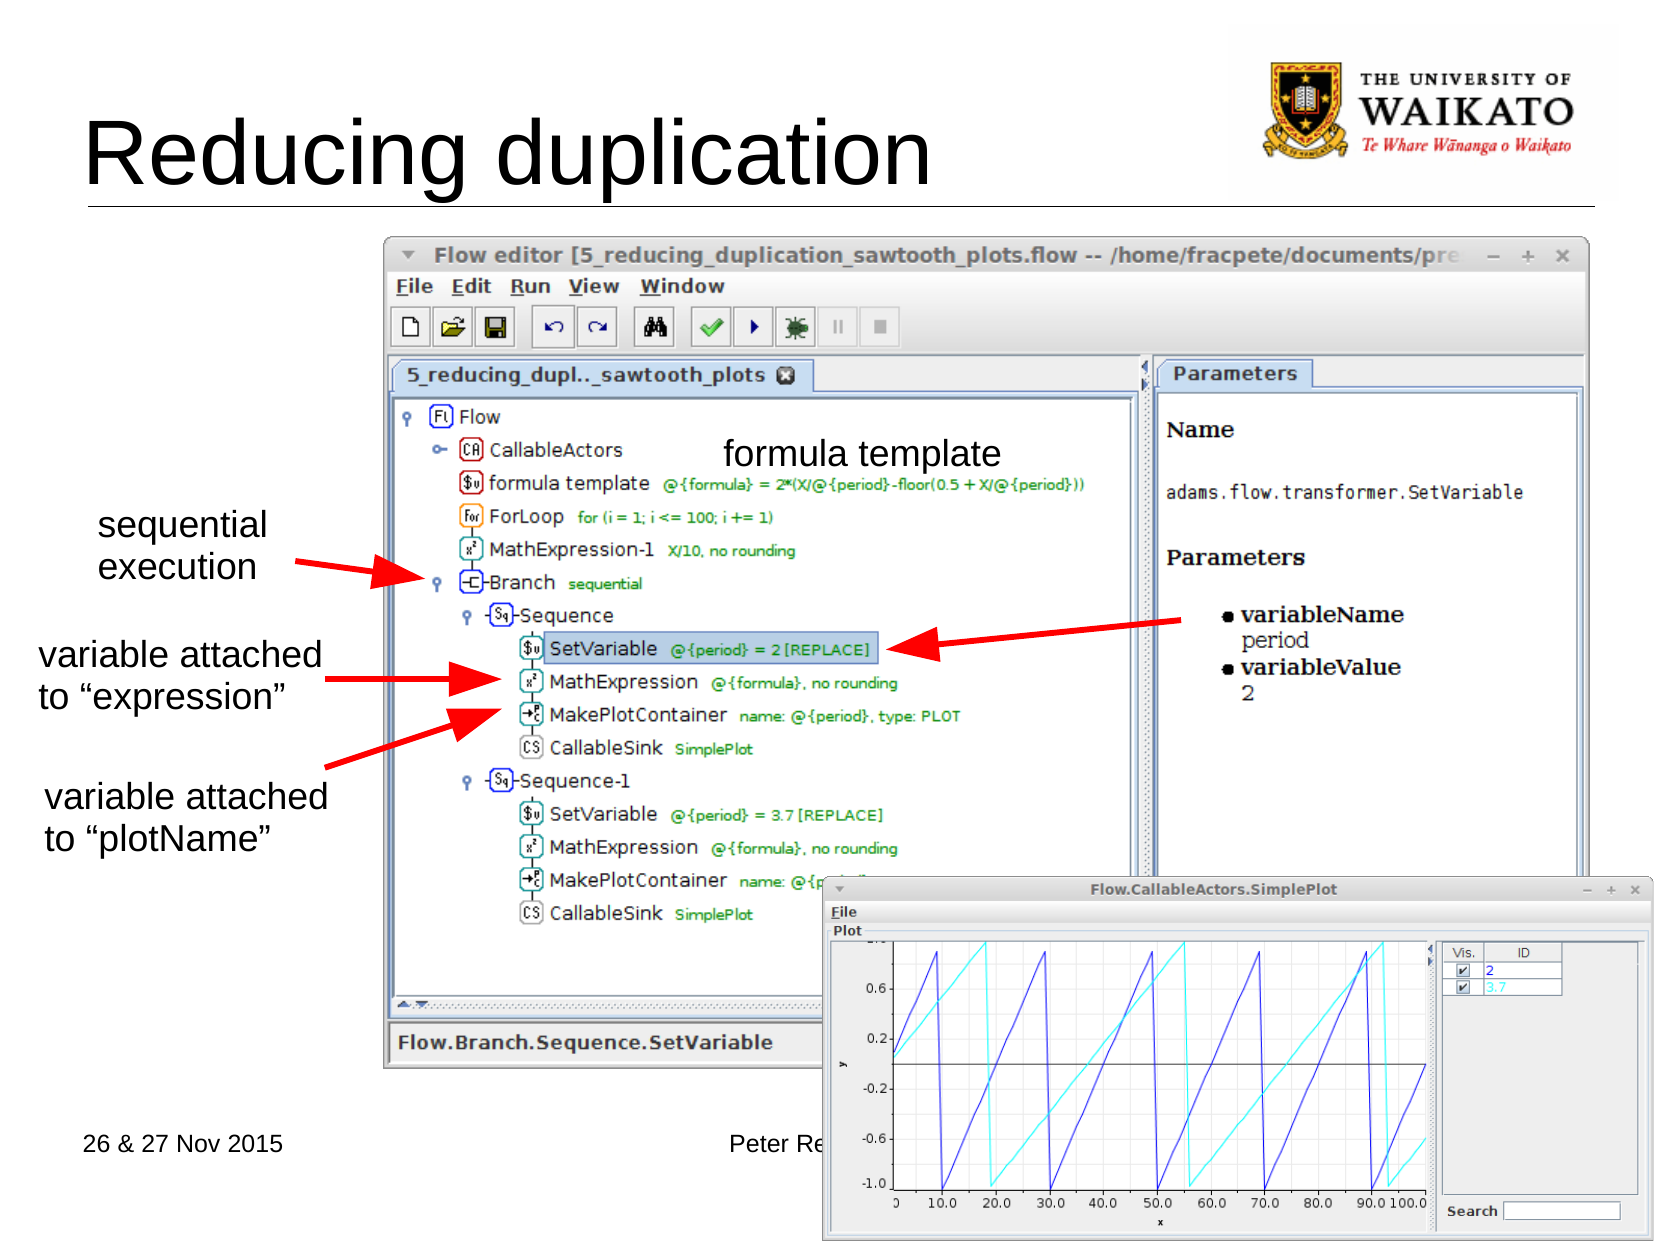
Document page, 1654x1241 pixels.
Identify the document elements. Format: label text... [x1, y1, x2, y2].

text_box sequential execution [82, 496, 283, 595]
text_box variable attached to “plotName” [29, 767, 344, 867]
picture [383, 236, 1654, 1241]
text_box formula template [708, 425, 1018, 483]
text_box variable attached to “expression” [23, 625, 339, 725]
picture [1228, 24, 1619, 201]
title Reducing duplication [82, 49, 1571, 257]
